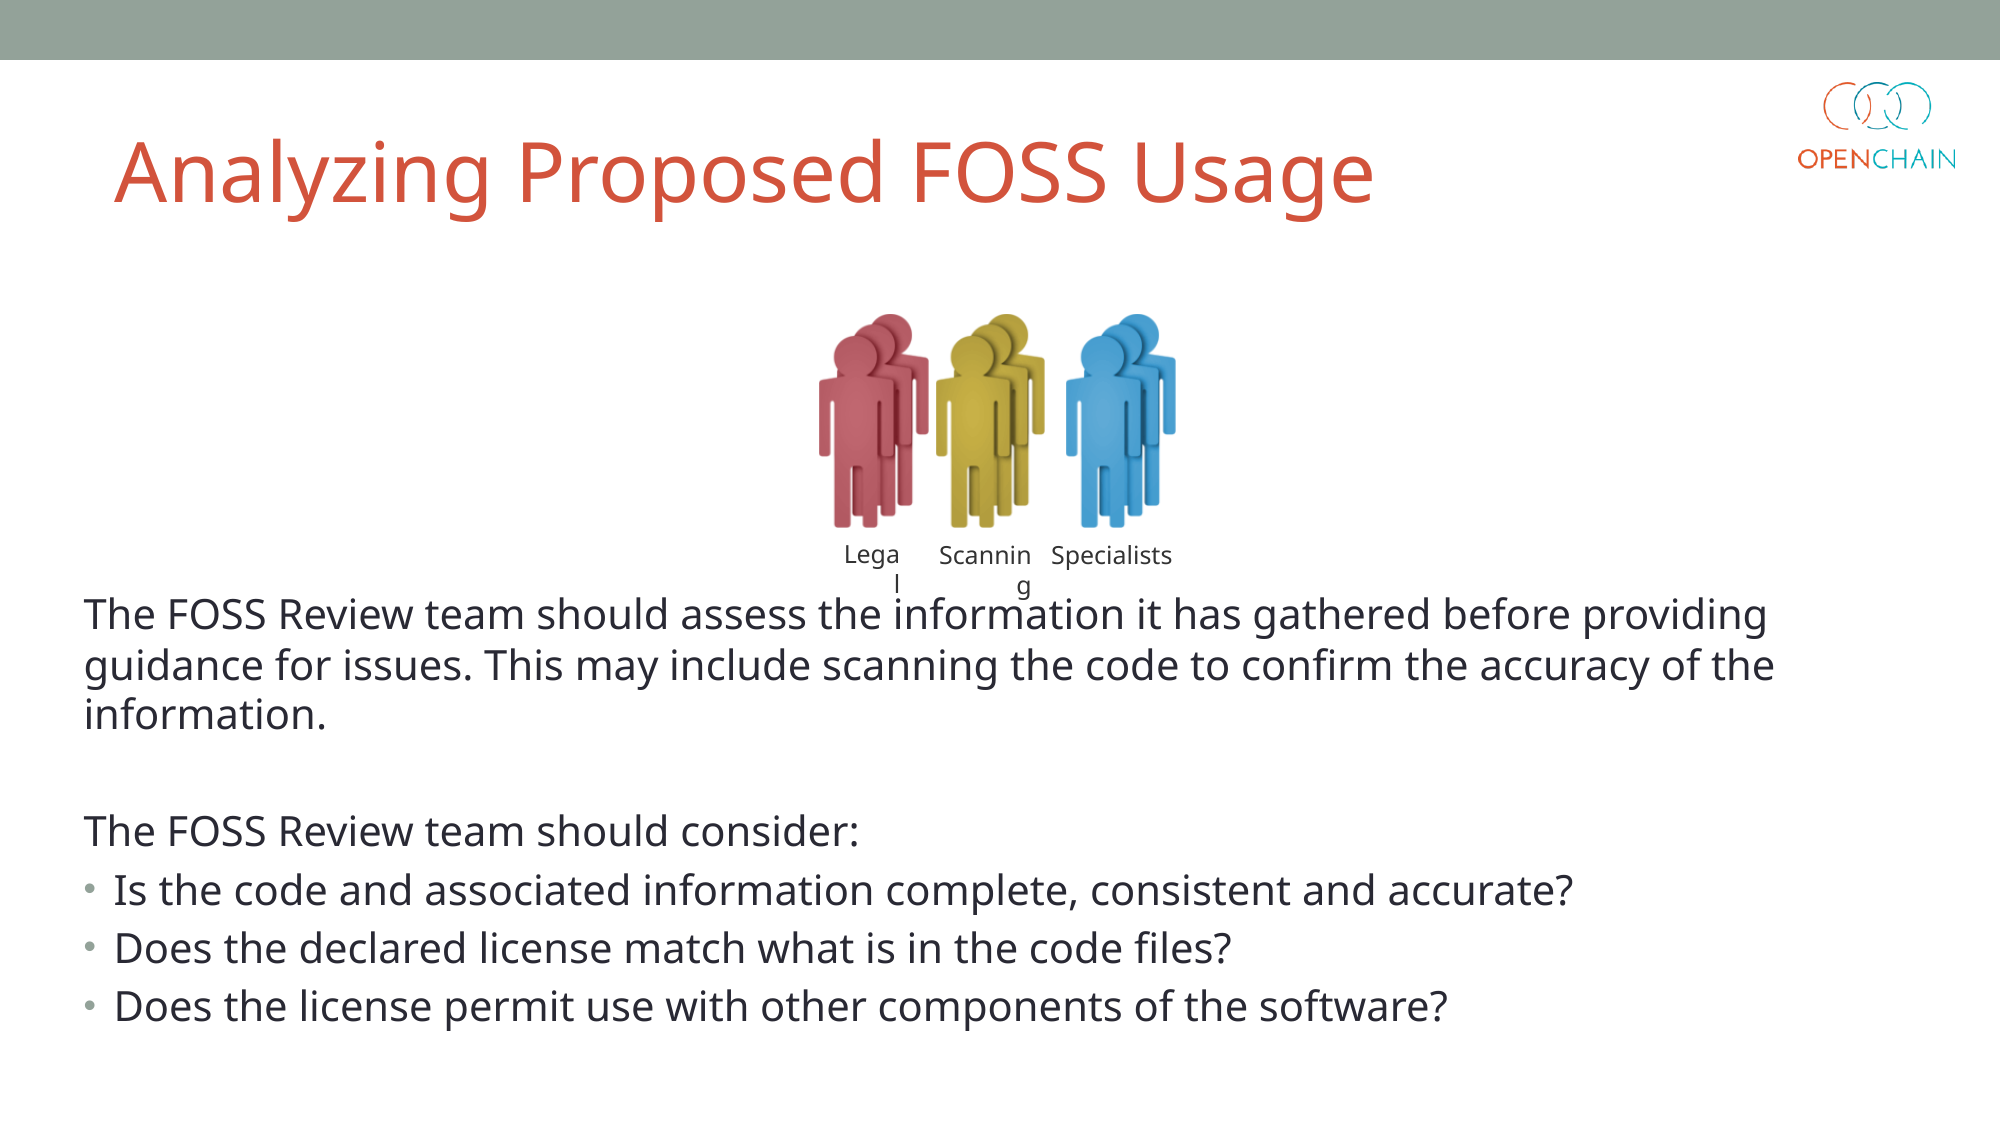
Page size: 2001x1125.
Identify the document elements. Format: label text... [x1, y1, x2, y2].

title Analyzing Proposed FOSS Usage [99, 87, 1900, 250]
list The FOSS Review team should assess the information it has gathered before providing guidance for issues. This may include scanning the code to confirm the accuracy of the information. The FOSS Review team should consider: Is the code and associated information complete, consistent and accurate? Does the declared license match what is in the code files? Does the license permit use with other components of the software? [68, 580, 1919, 1066]
picture [936, 314, 1045, 528]
text_box Legal [823, 531, 912, 577]
text_box Scanning [912, 531, 1035, 578]
picture [819, 314, 929, 528]
text_box Specialists [1035, 531, 1188, 578]
picture [1798, 82, 1955, 169]
picture [1066, 314, 1176, 528]
